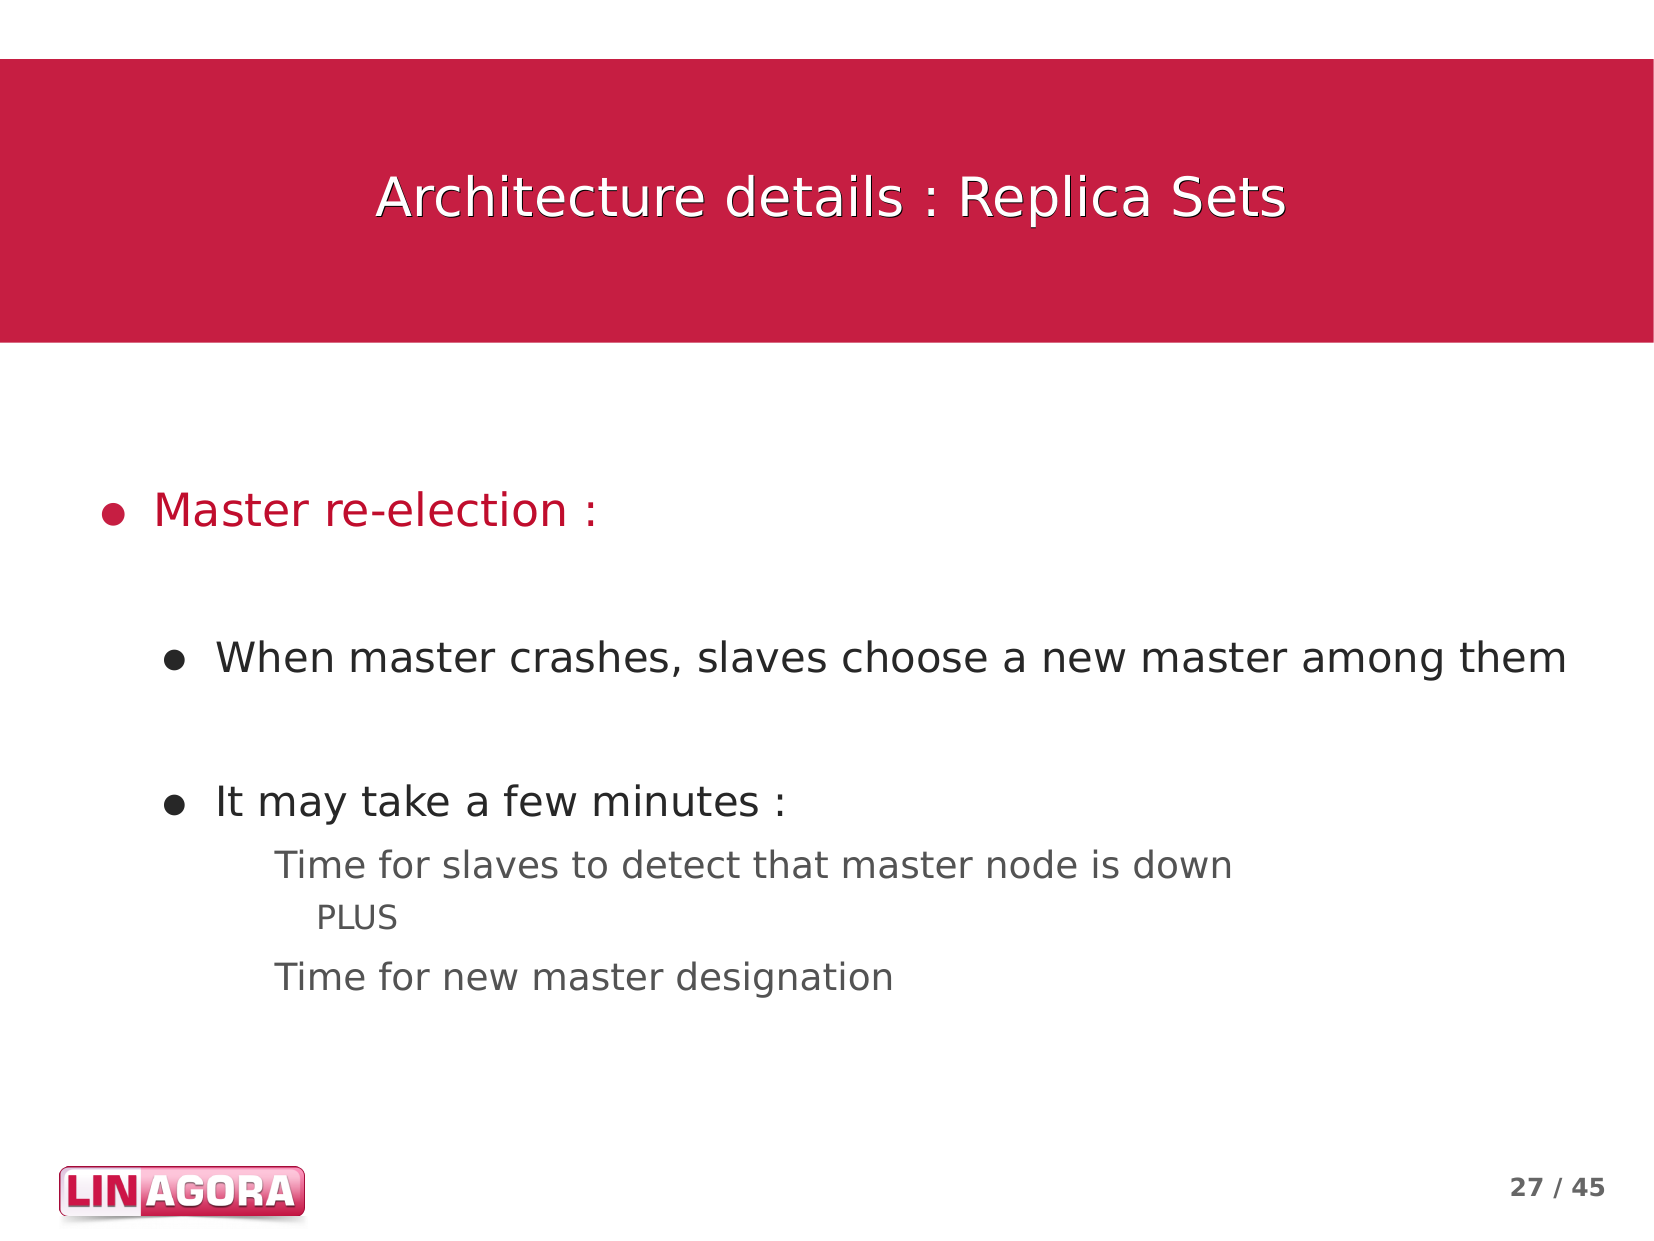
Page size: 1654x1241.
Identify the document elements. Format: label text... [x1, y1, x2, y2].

title Architecture details : Replica Sets [35, 76, 1630, 319]
picture [59, 1166, 308, 1229]
list Master re-election : When master crashes, slaves choose a new master among them It may take a few minutes : Time for slaves to detect that master node is down PLUS Time for new master designation [82, 401, 1571, 1099]
